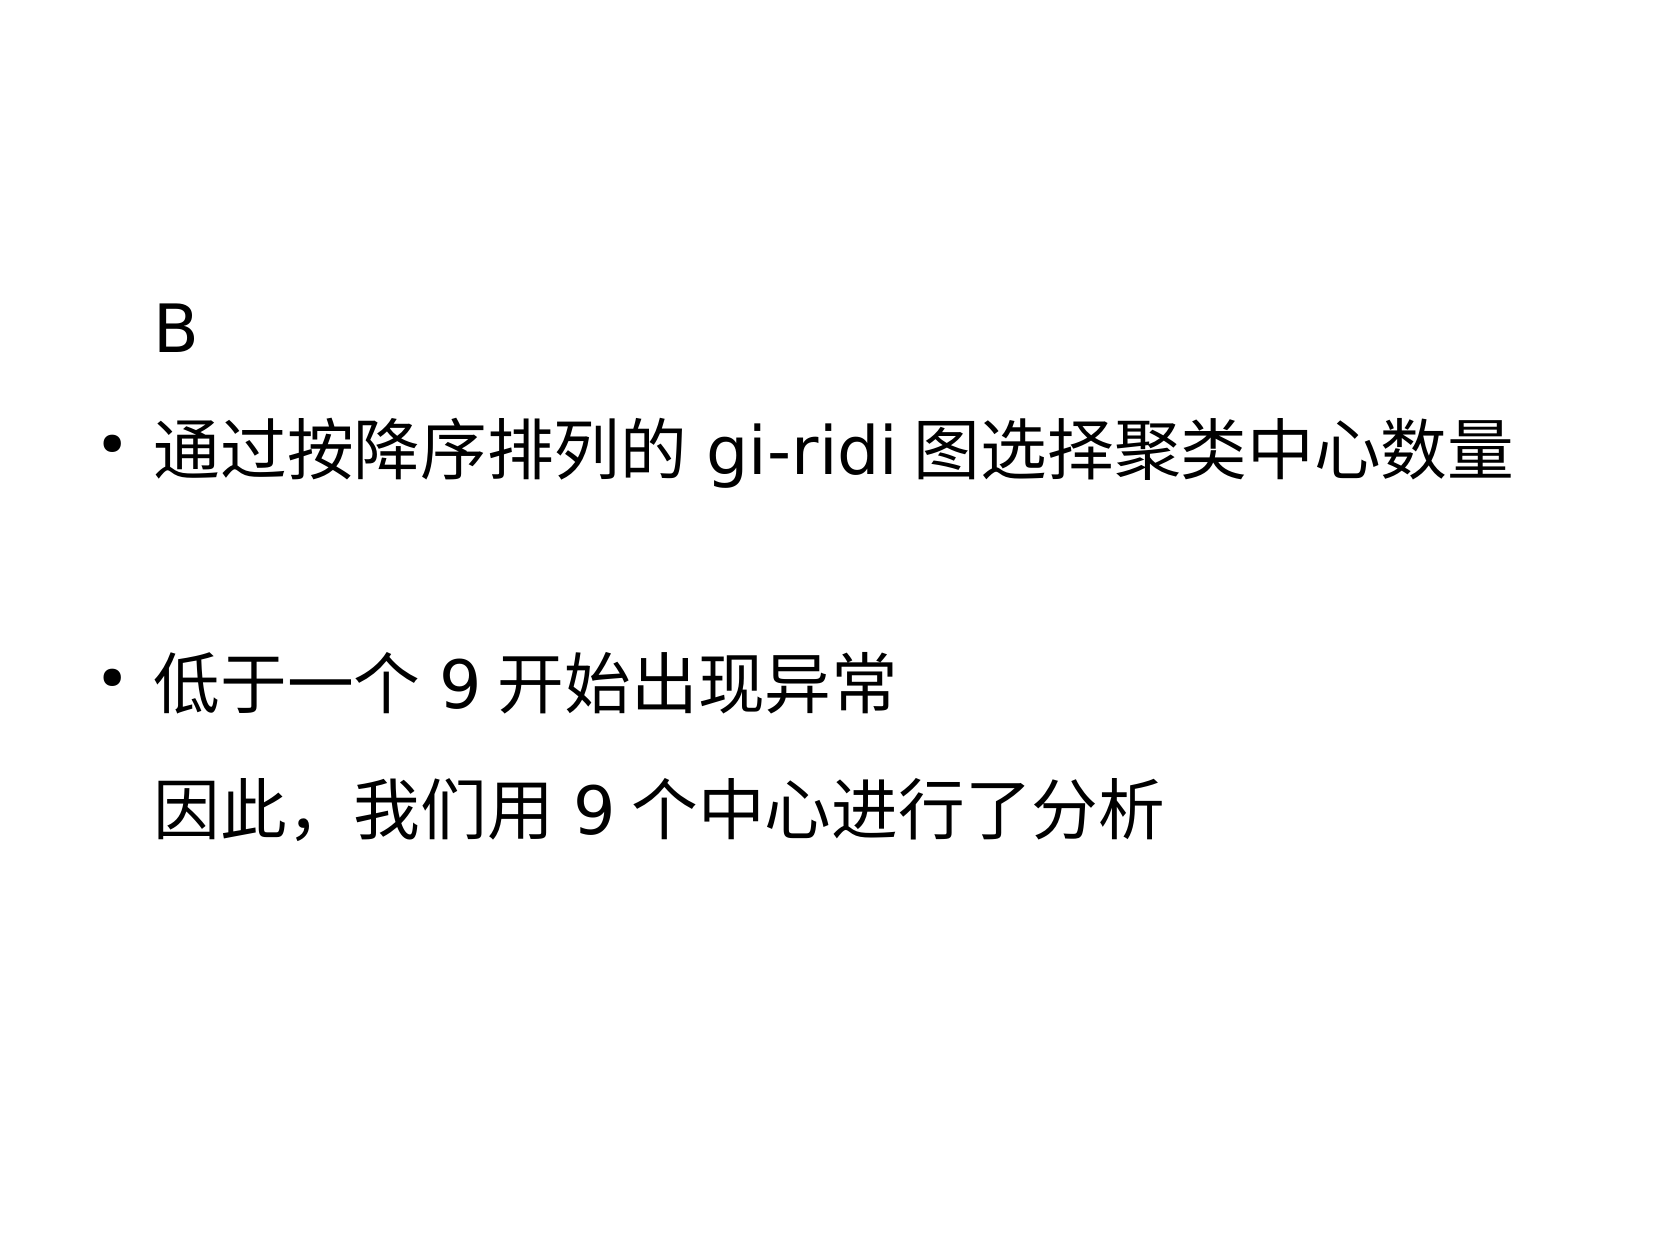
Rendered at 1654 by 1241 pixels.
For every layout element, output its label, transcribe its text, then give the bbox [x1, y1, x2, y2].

list B 通过按降序排列的gi-ridi图选择聚类中心数量 低于一个9开始出现异常 因此，我们用9个中心进行了分析 [82, 290, 1571, 1010]
